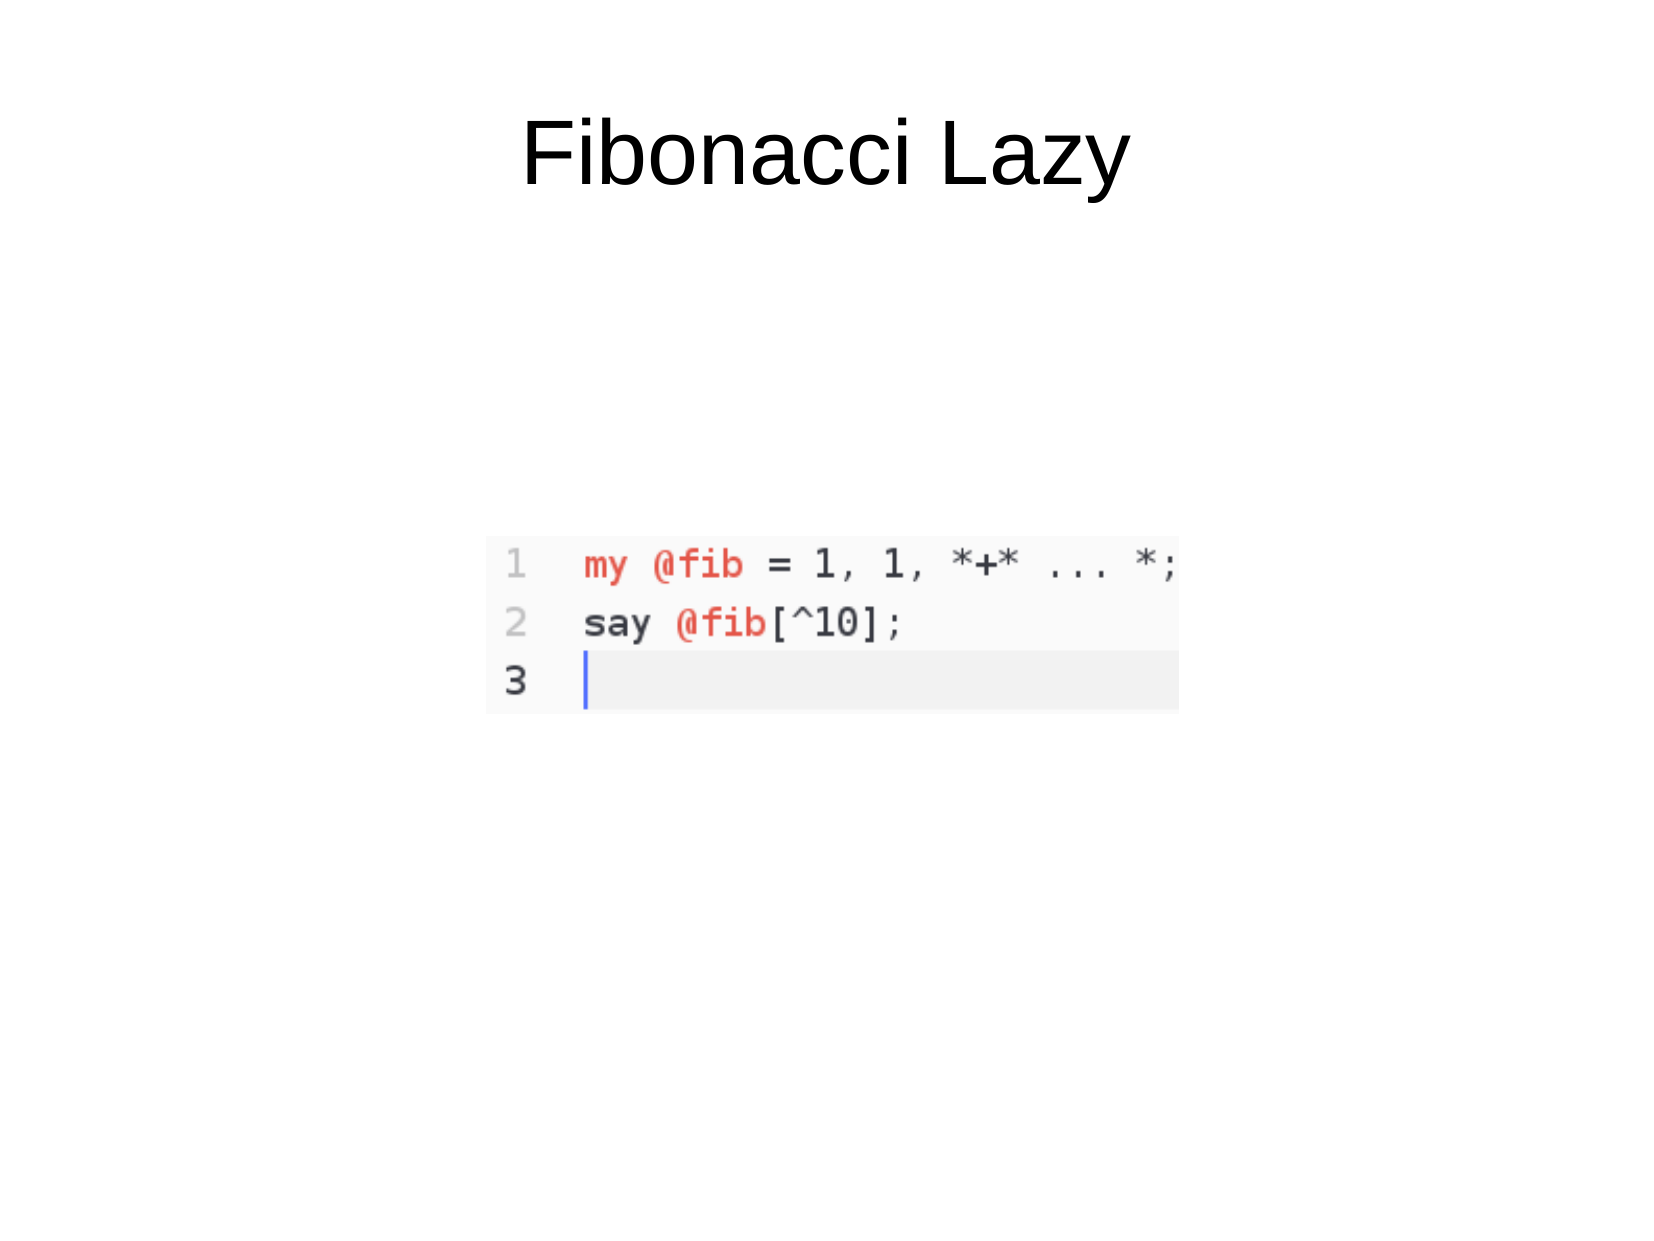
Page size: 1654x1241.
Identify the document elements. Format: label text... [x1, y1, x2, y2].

picture [486, 536, 1179, 714]
title Fibonacci Lazy [82, 49, 1571, 257]
